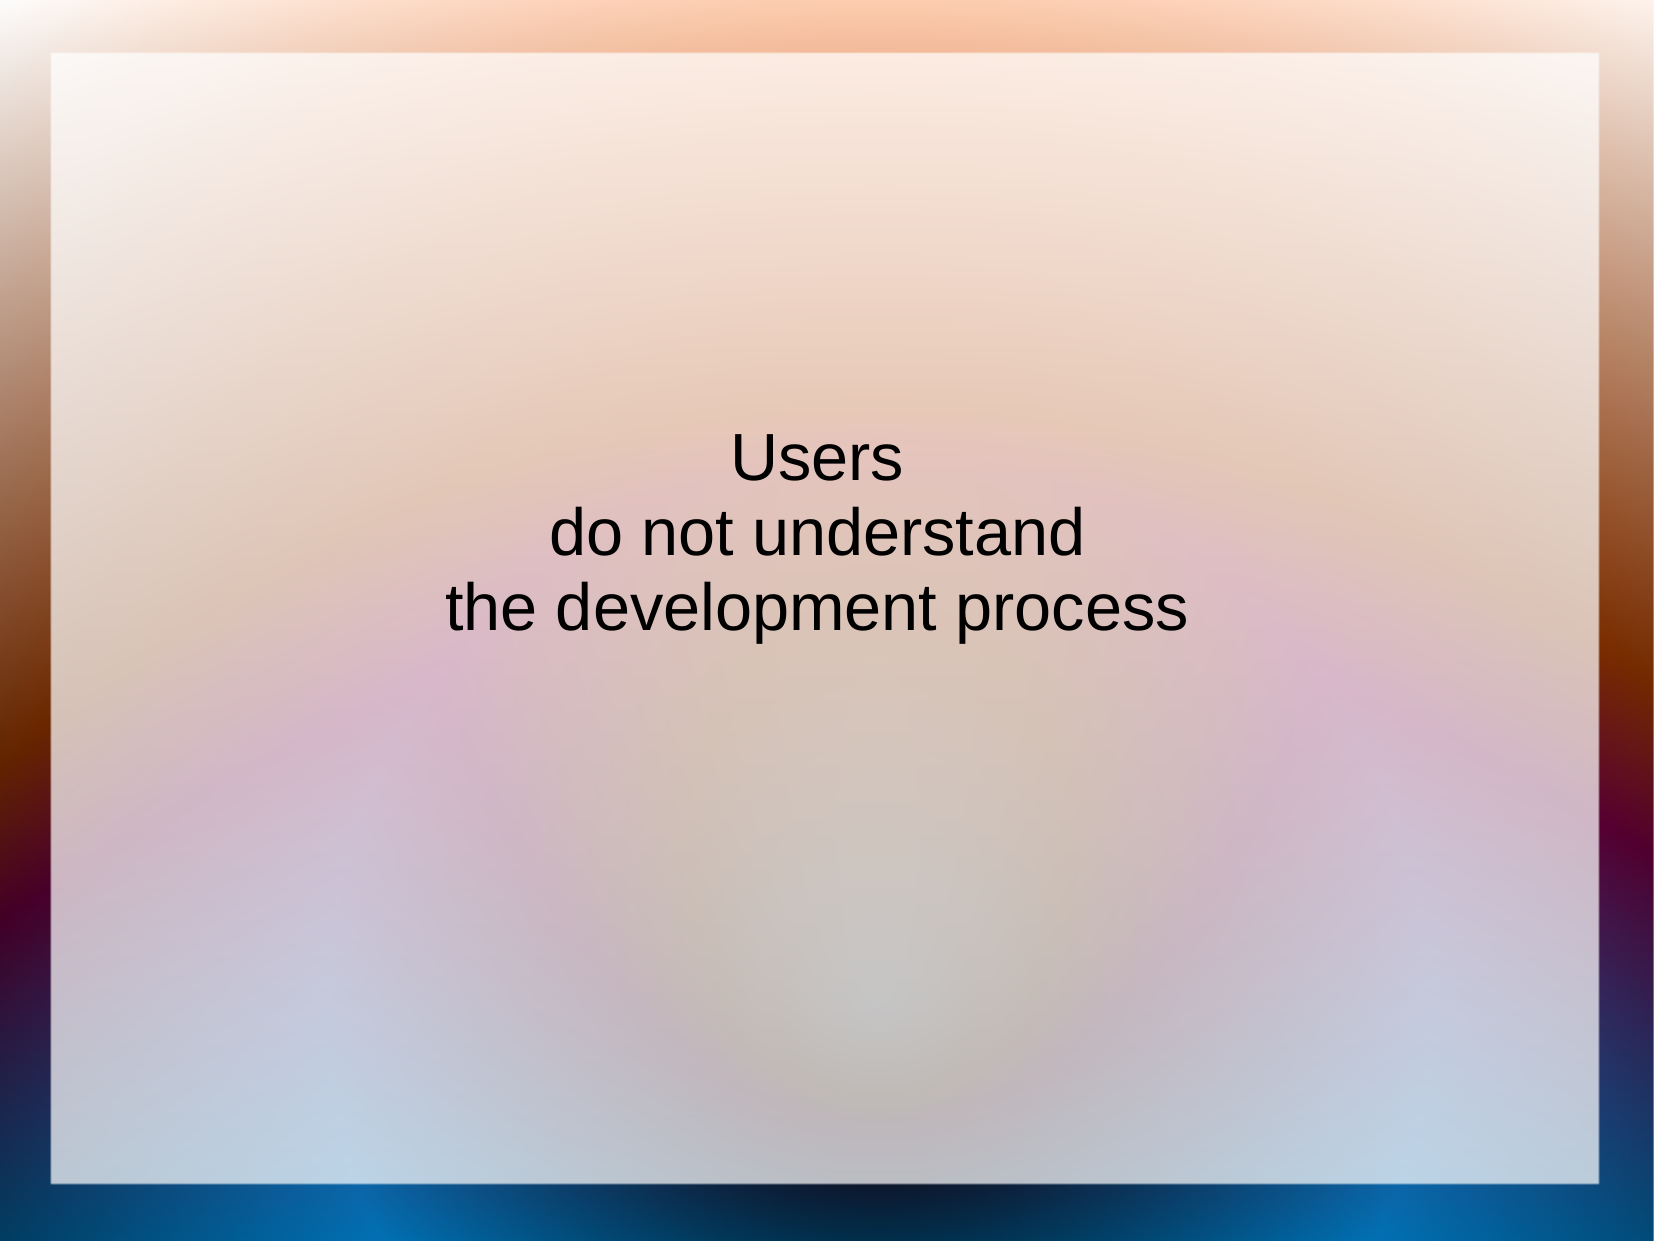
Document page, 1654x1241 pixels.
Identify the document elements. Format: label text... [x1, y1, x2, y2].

subtitle Users do not understand the development process [82, 55, 1571, 1010]
picture [0, 0, 1654, 1241]
